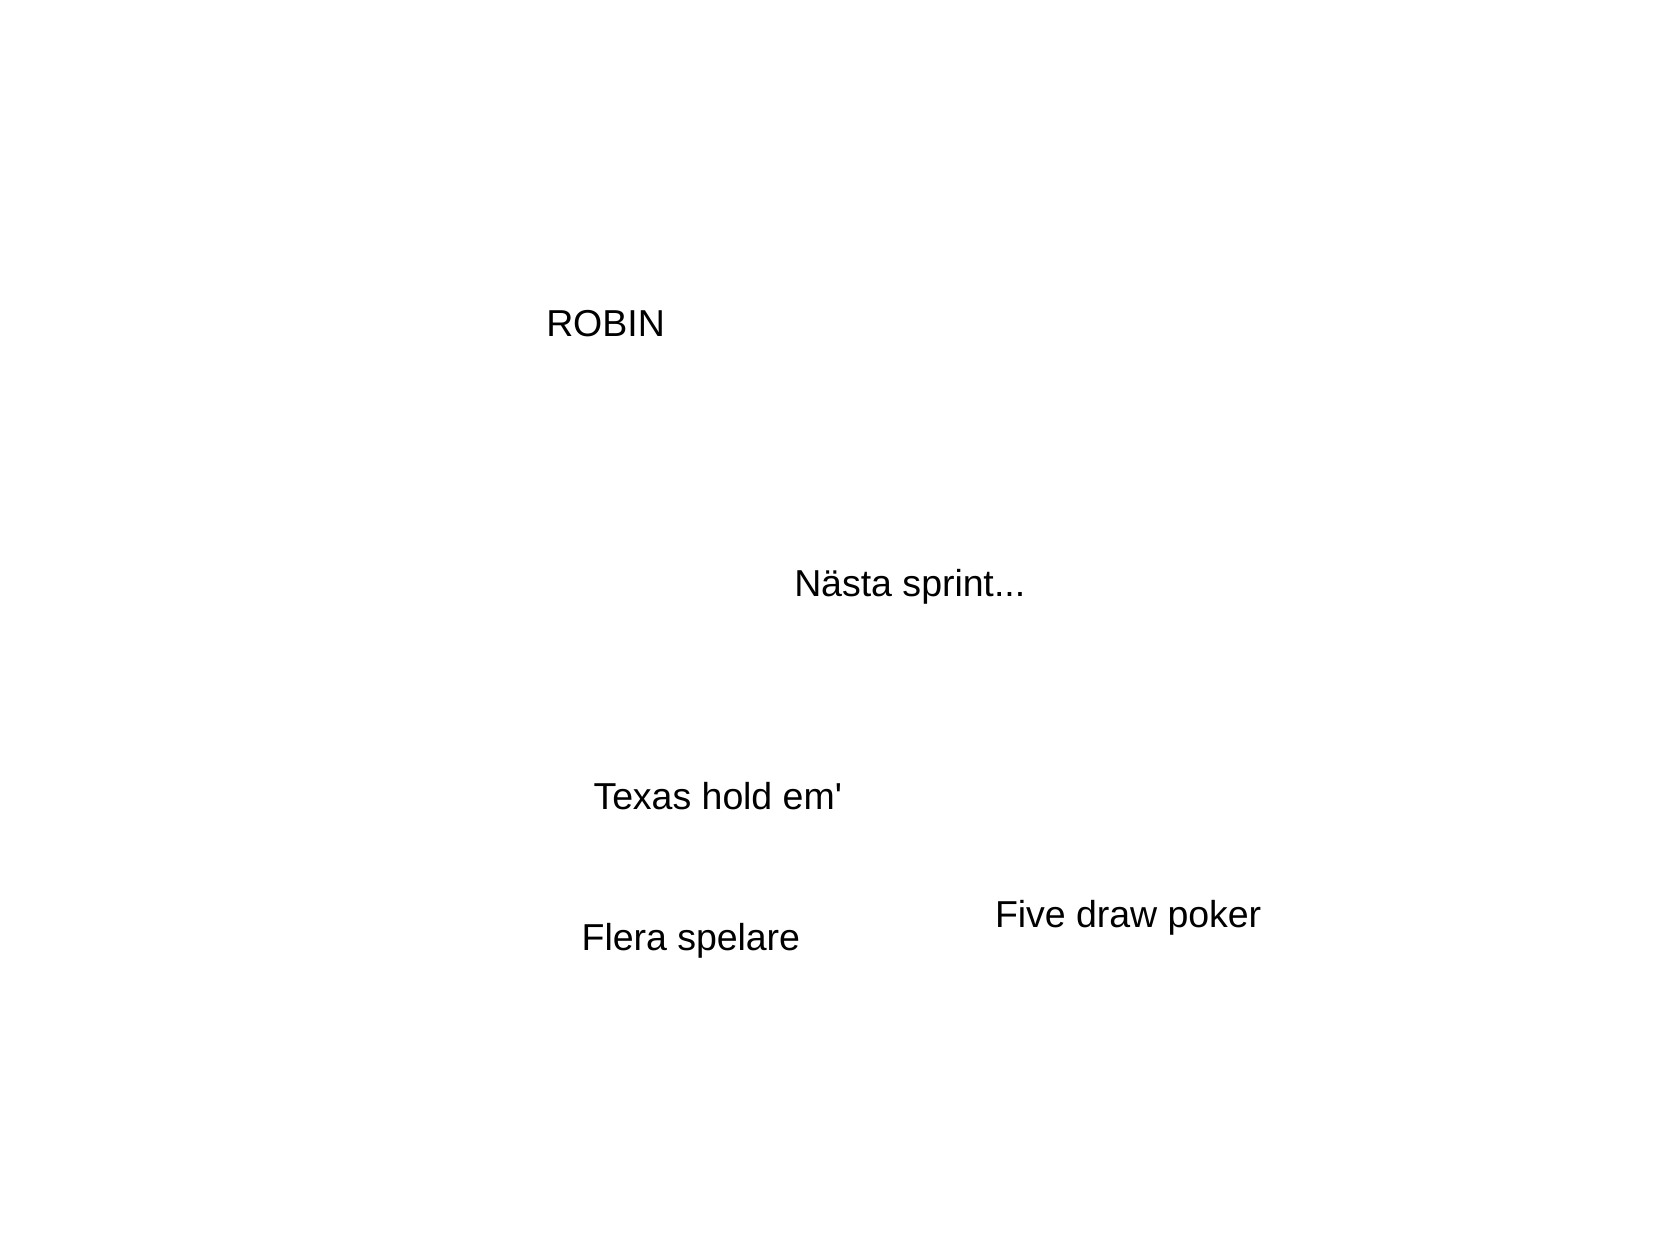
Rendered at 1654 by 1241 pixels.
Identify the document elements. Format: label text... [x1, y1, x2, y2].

text_box ROBIN [531, 295, 680, 353]
text_box Texas hold em' [578, 767, 858, 825]
text_box Five draw poker [980, 885, 1277, 943]
text_box Nästa sprint... [779, 555, 1041, 612]
text_box Flera spelare [566, 909, 816, 967]
